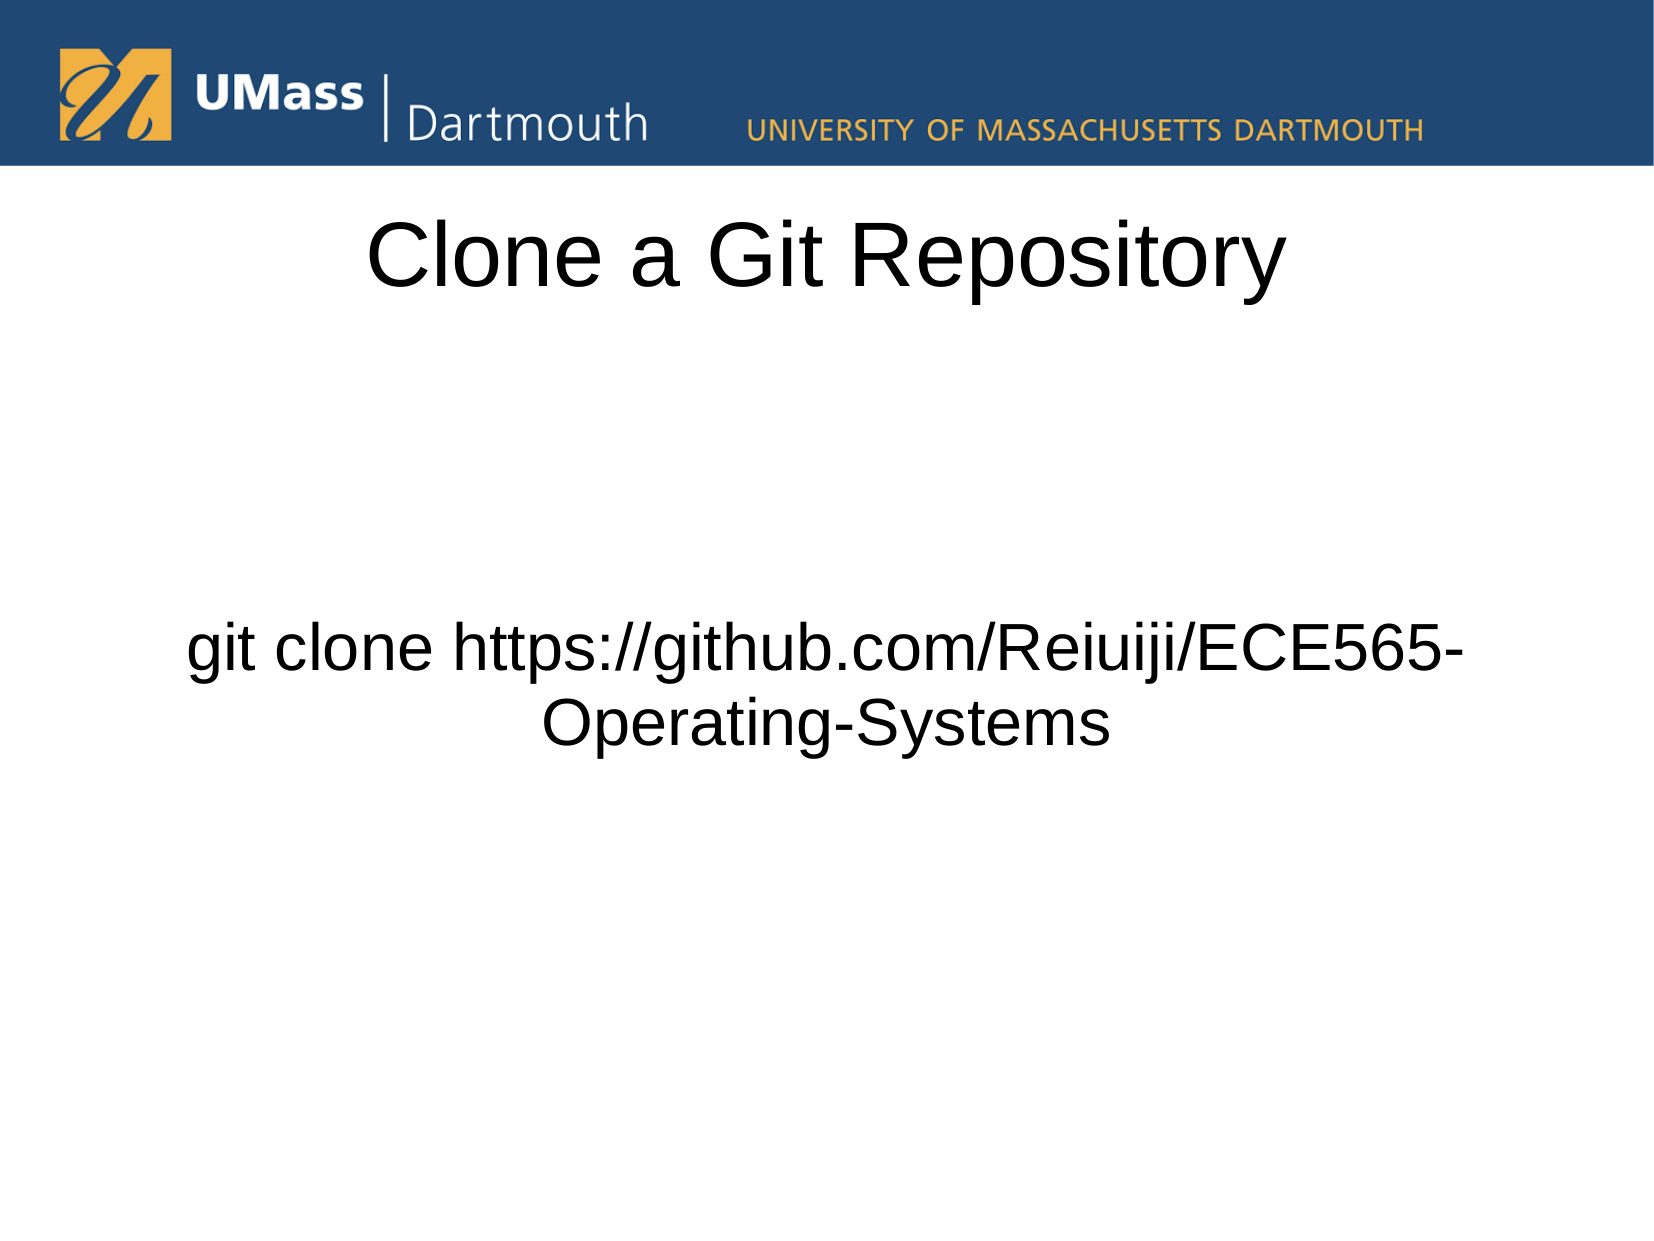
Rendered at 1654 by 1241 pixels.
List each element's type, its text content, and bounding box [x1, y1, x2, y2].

subtitle git clone https://github.com/Reiuiji/ECE565-Operating-Systems [82, 360, 1571, 1010]
title Clone a Git Repository [82, 180, 1571, 331]
picture [0, 0, 1654, 166]
